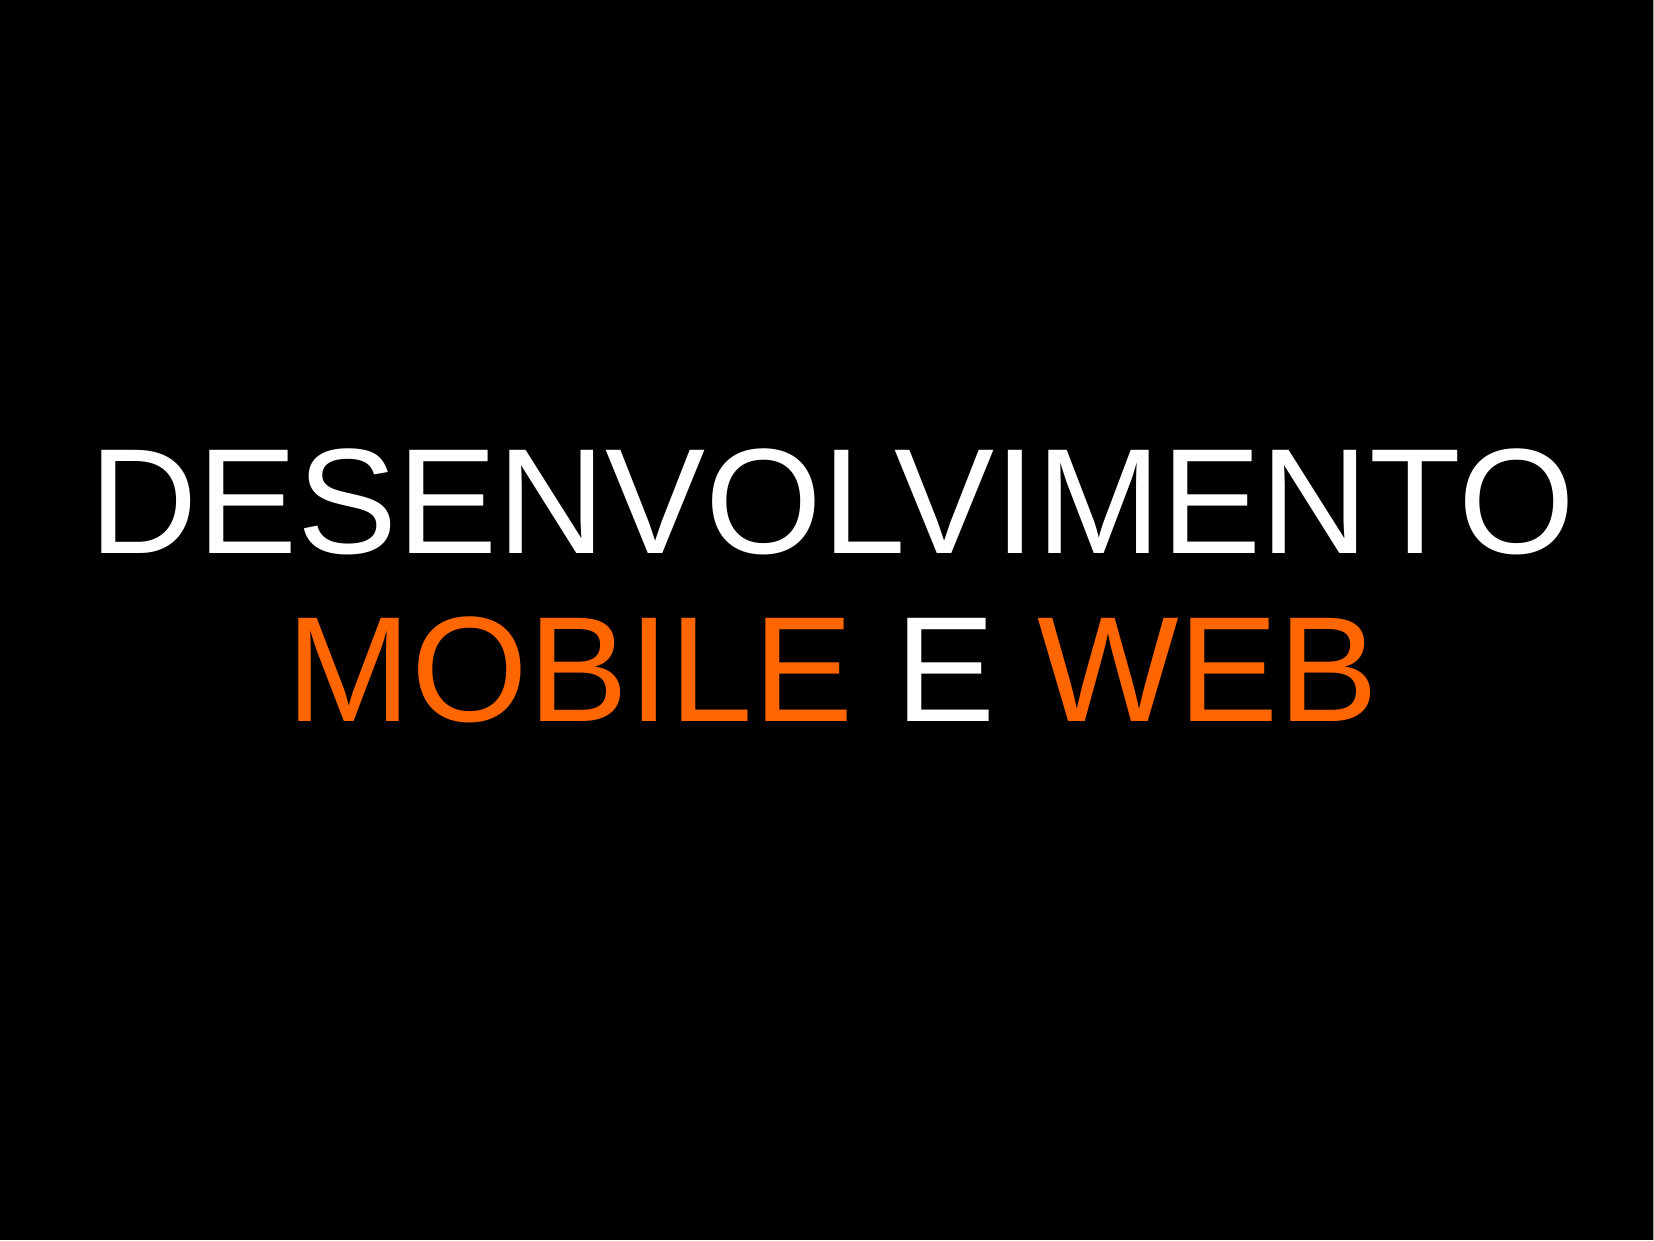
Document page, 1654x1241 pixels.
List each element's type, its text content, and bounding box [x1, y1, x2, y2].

title DESENVOLVIMENTO MOBILE E WEB [82, 49, 1583, 1123]
